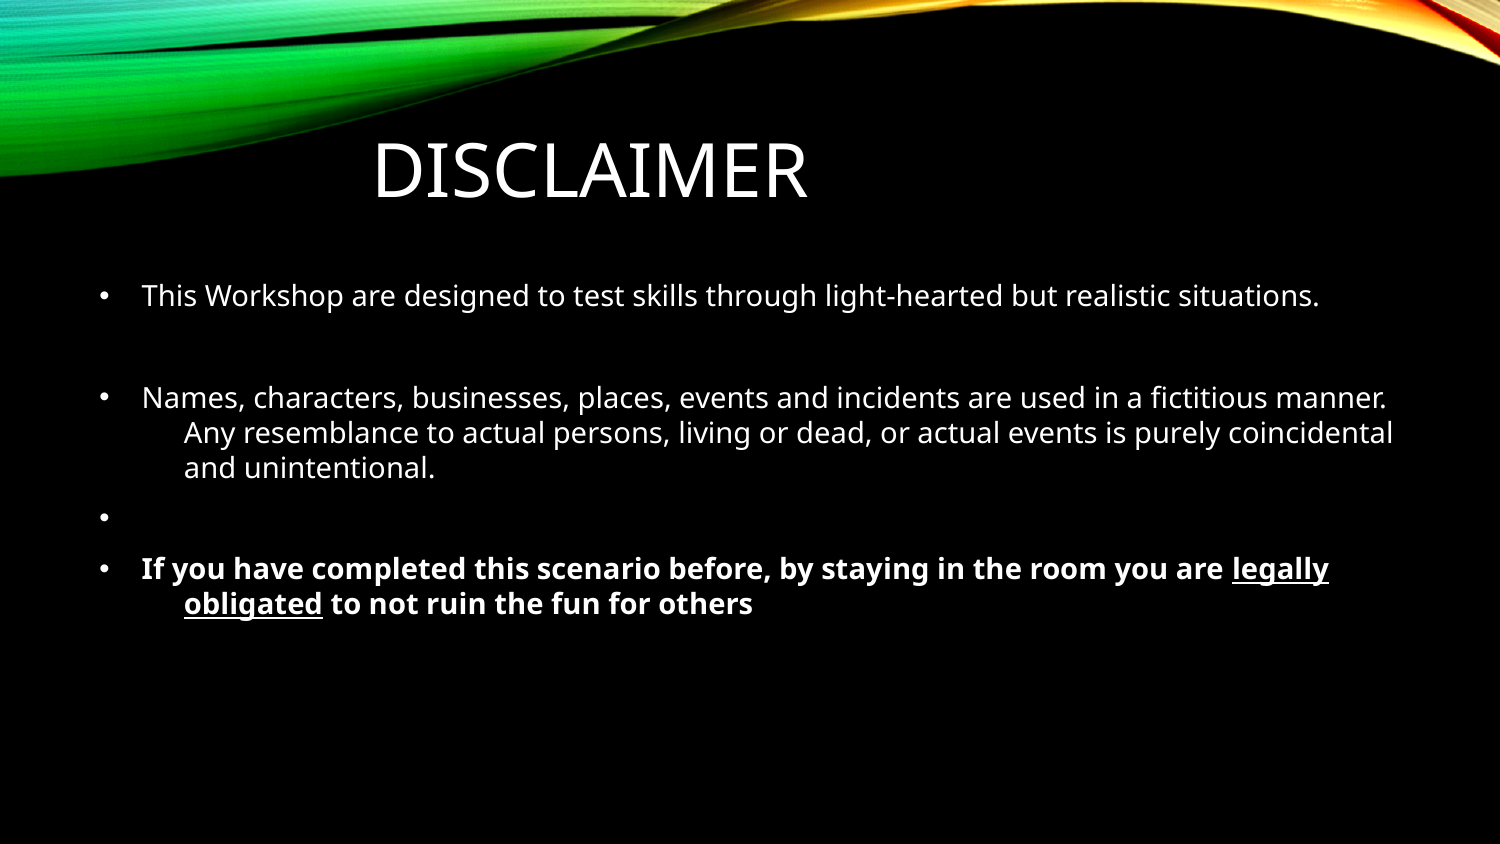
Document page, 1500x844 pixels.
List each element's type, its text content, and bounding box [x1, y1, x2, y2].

list This Workshop are designed to test skills through light-hearted but realistic situations. Names, characters, businesses, places, events and incidents are used in a fictitious manner. Any resemblance to actual persons, living or dead, or actual events is purely coincidental and unintentional. If you have completed this scenario before, by staying in the room you are legally obligated to not ruin the fun for others [84, 270, 1416, 766]
title Disclaimer [356, 94, 1416, 254]
